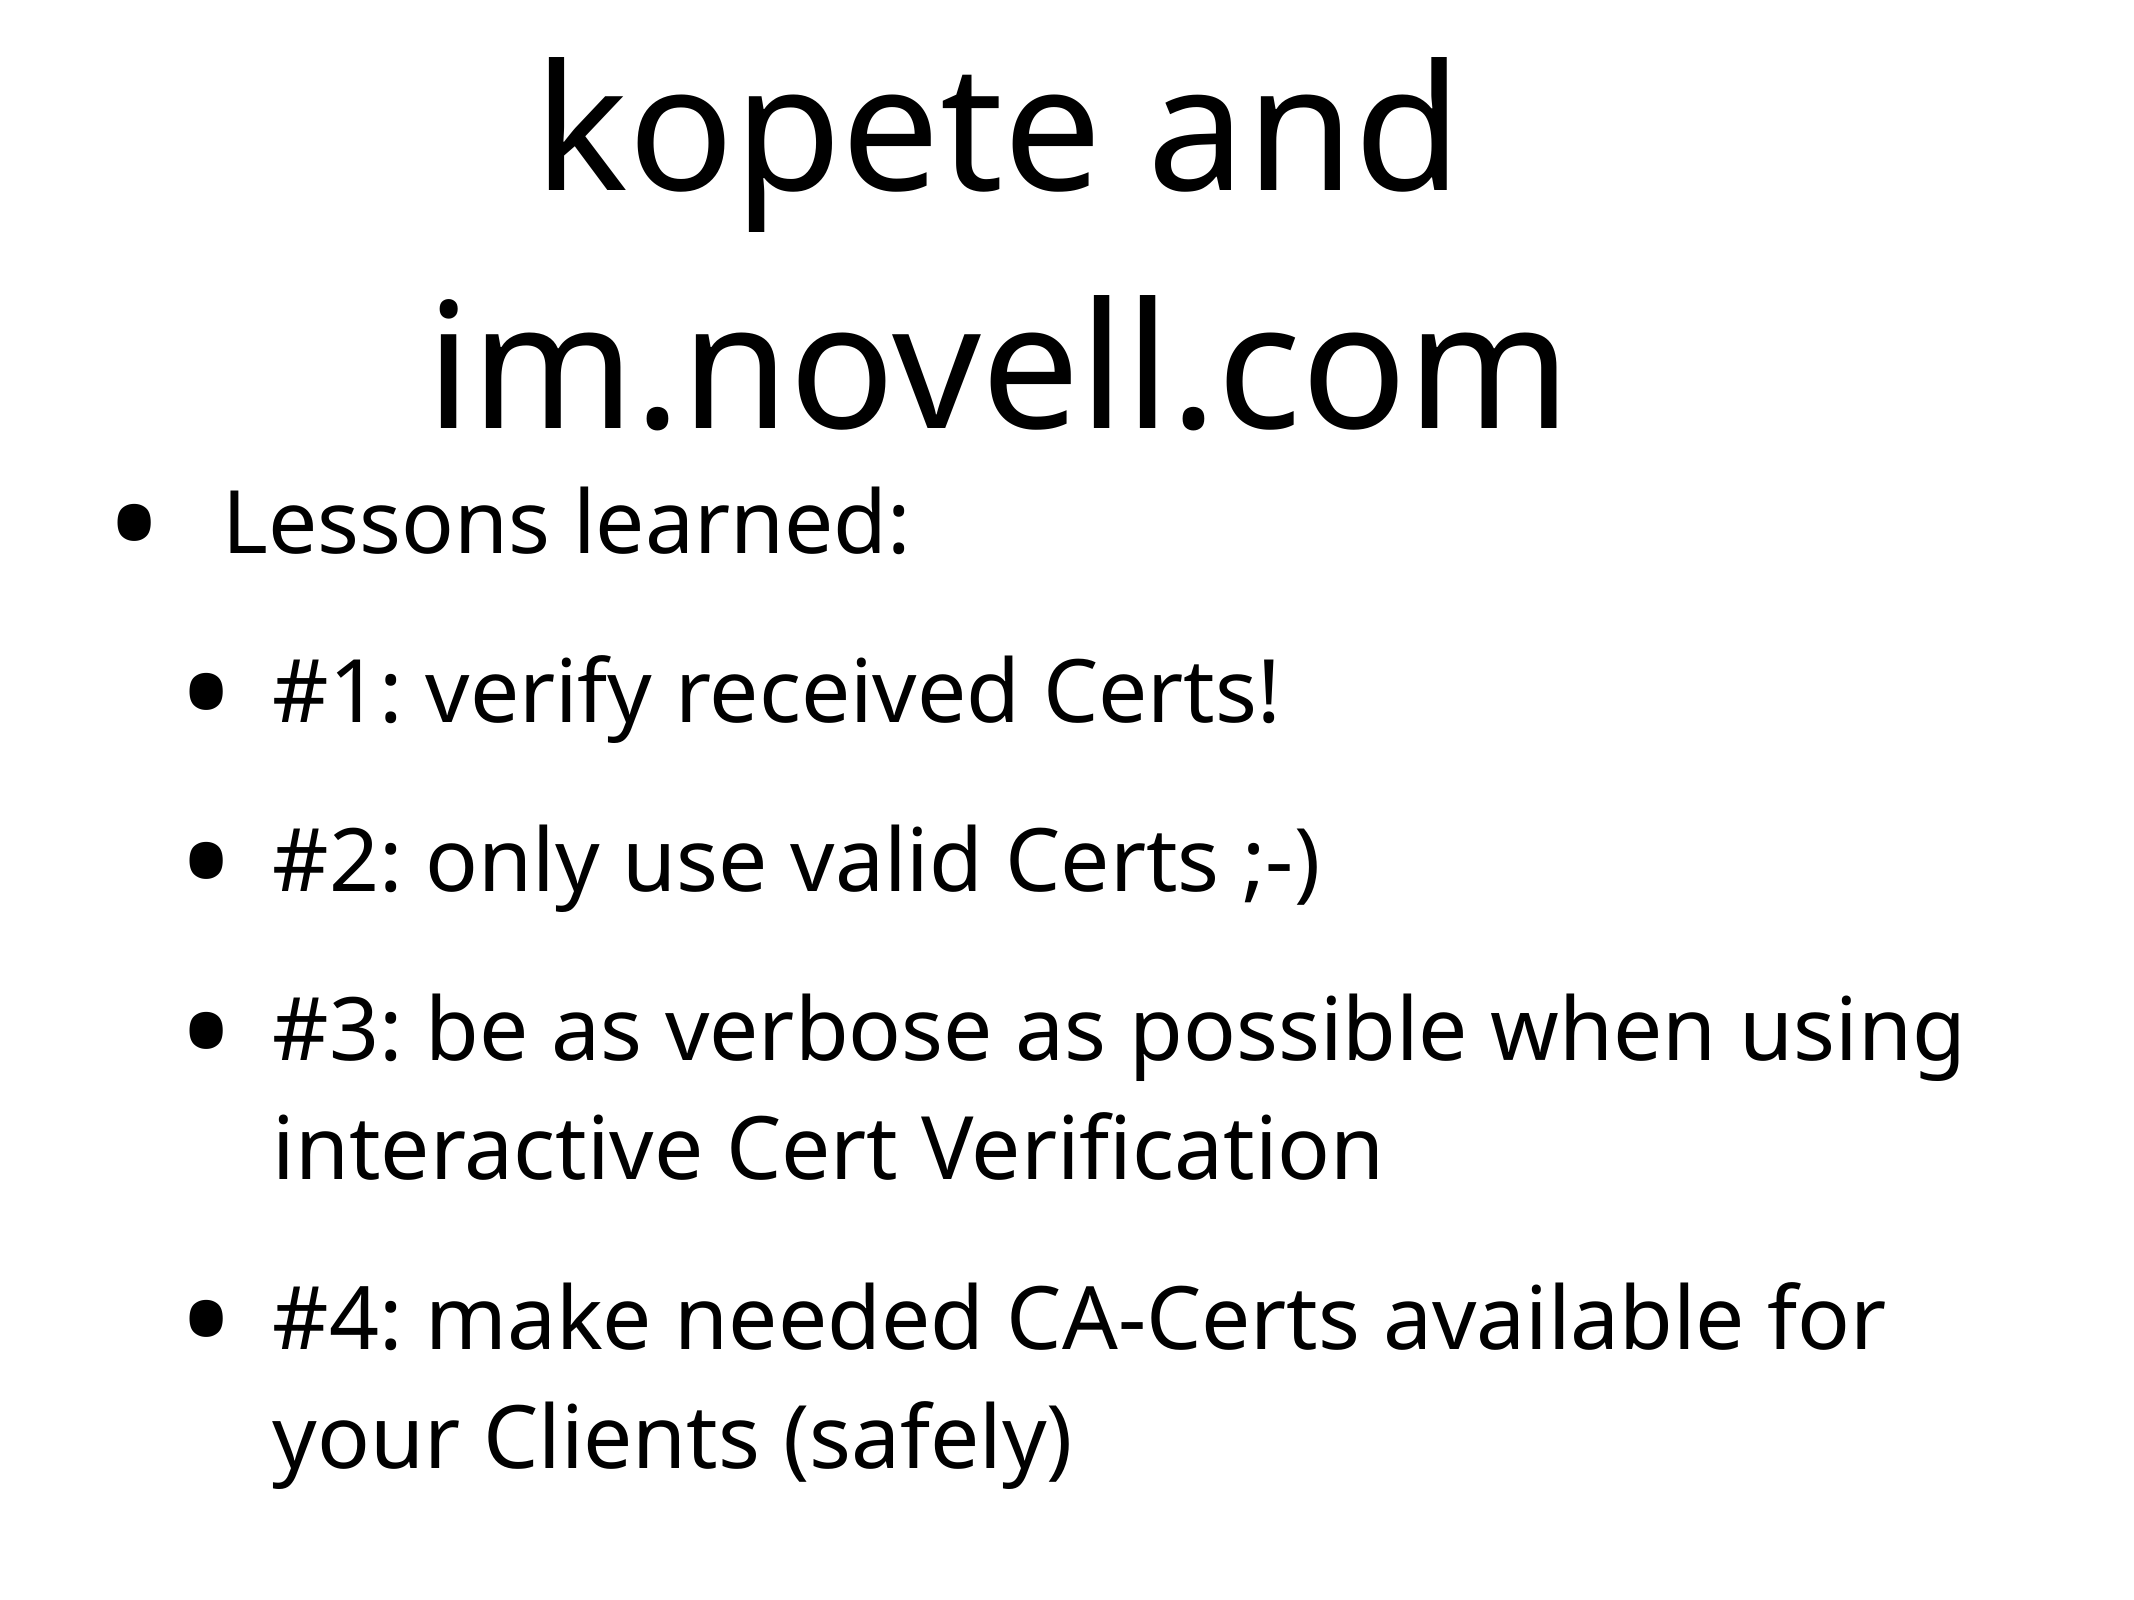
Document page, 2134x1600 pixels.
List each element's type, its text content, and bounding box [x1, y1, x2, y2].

list Lessons learned: #1: verify received Certs! #2: only use valid Certs ;-) #3: be as verbose as possible when using interactive Cert Verification #4: make needed CA-Certs available for your Clients (safely) [45, 427, 2073, 1528]
title kopete and im.novell.com [72, 31, 1926, 427]
